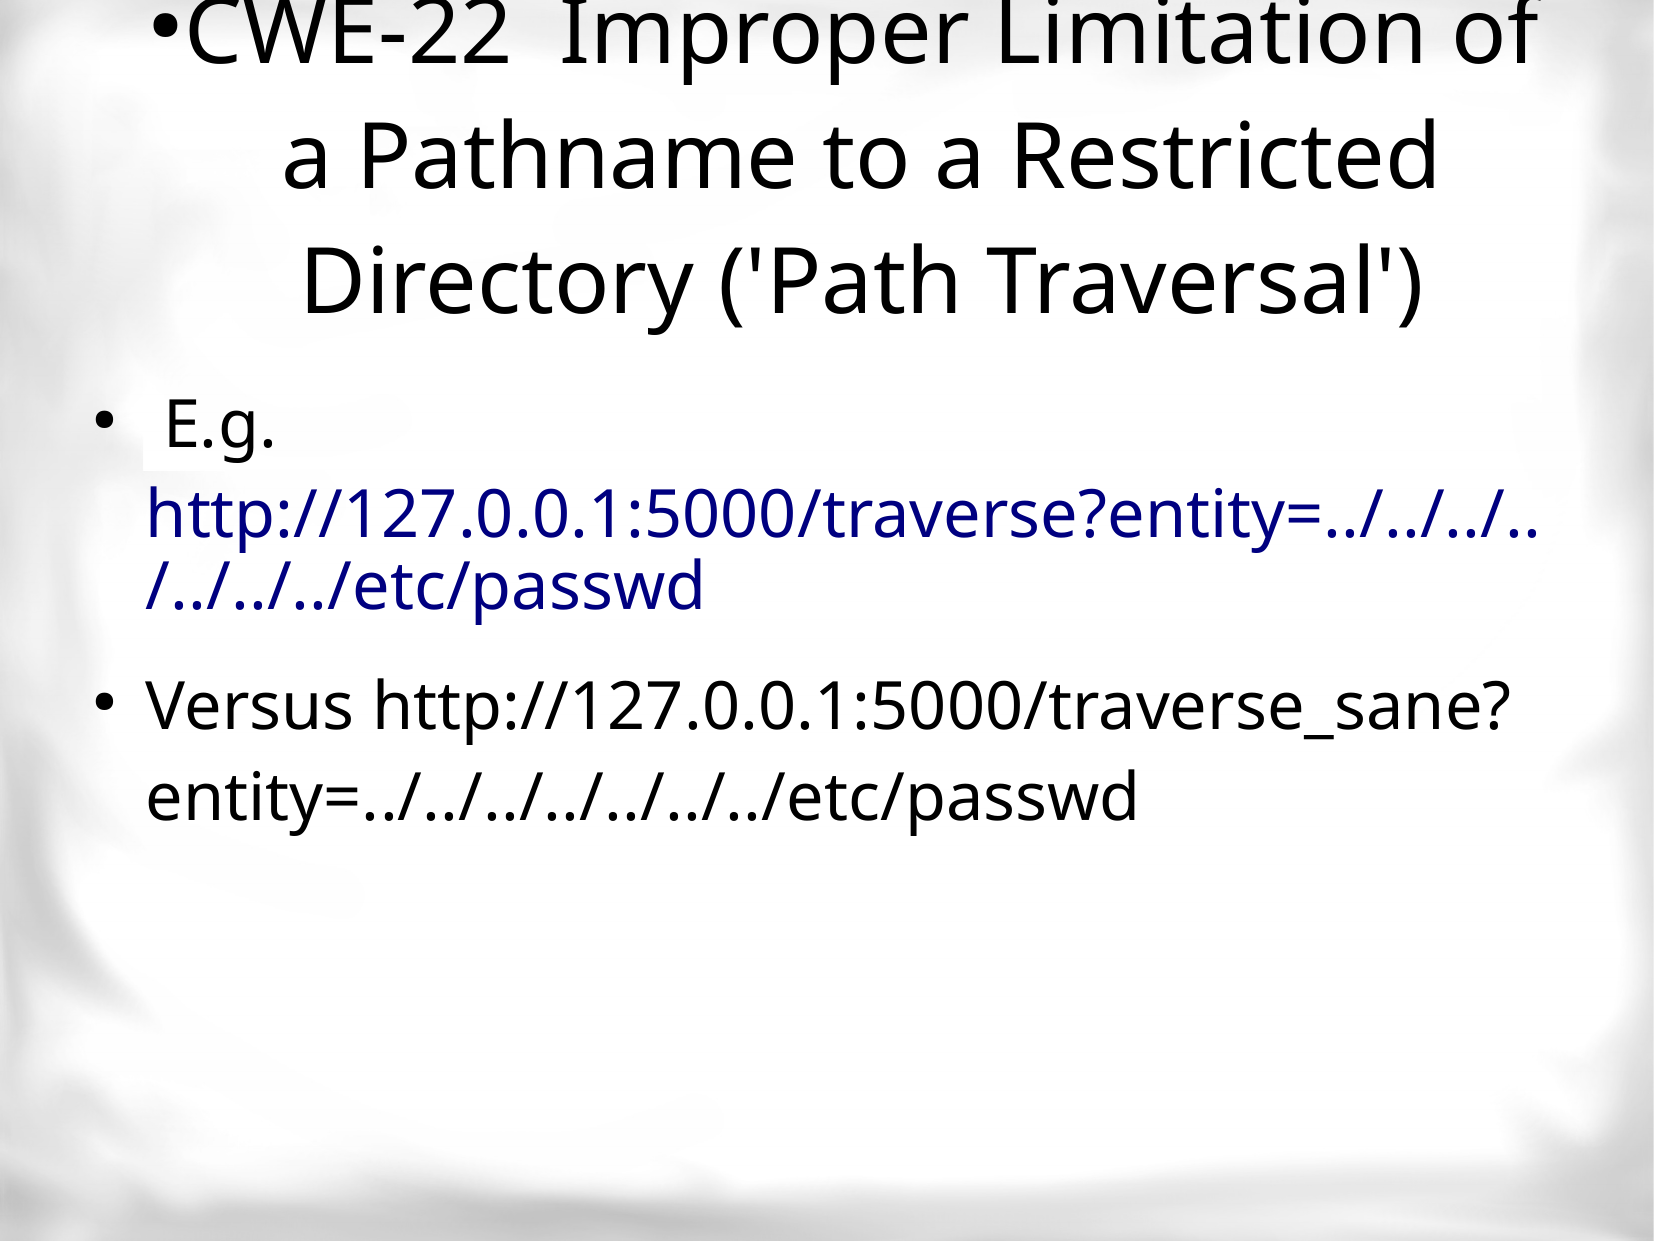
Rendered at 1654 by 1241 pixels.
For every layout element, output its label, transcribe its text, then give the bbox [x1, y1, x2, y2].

title CWE-22 Improper Limitation of a Pathname to a Restricted Directory ('Path Traversal') [82, 0, 1571, 308]
picture [0, 0, 1654, 1241]
list E.g. http://127.0.0.1:5000/traverse?entity=../../../../../../../etc/passwd Versus http://127.0.0.1:5000/traverse_sane?entity=../../../../../../../etc/passwd [75, 375, 1564, 1096]
